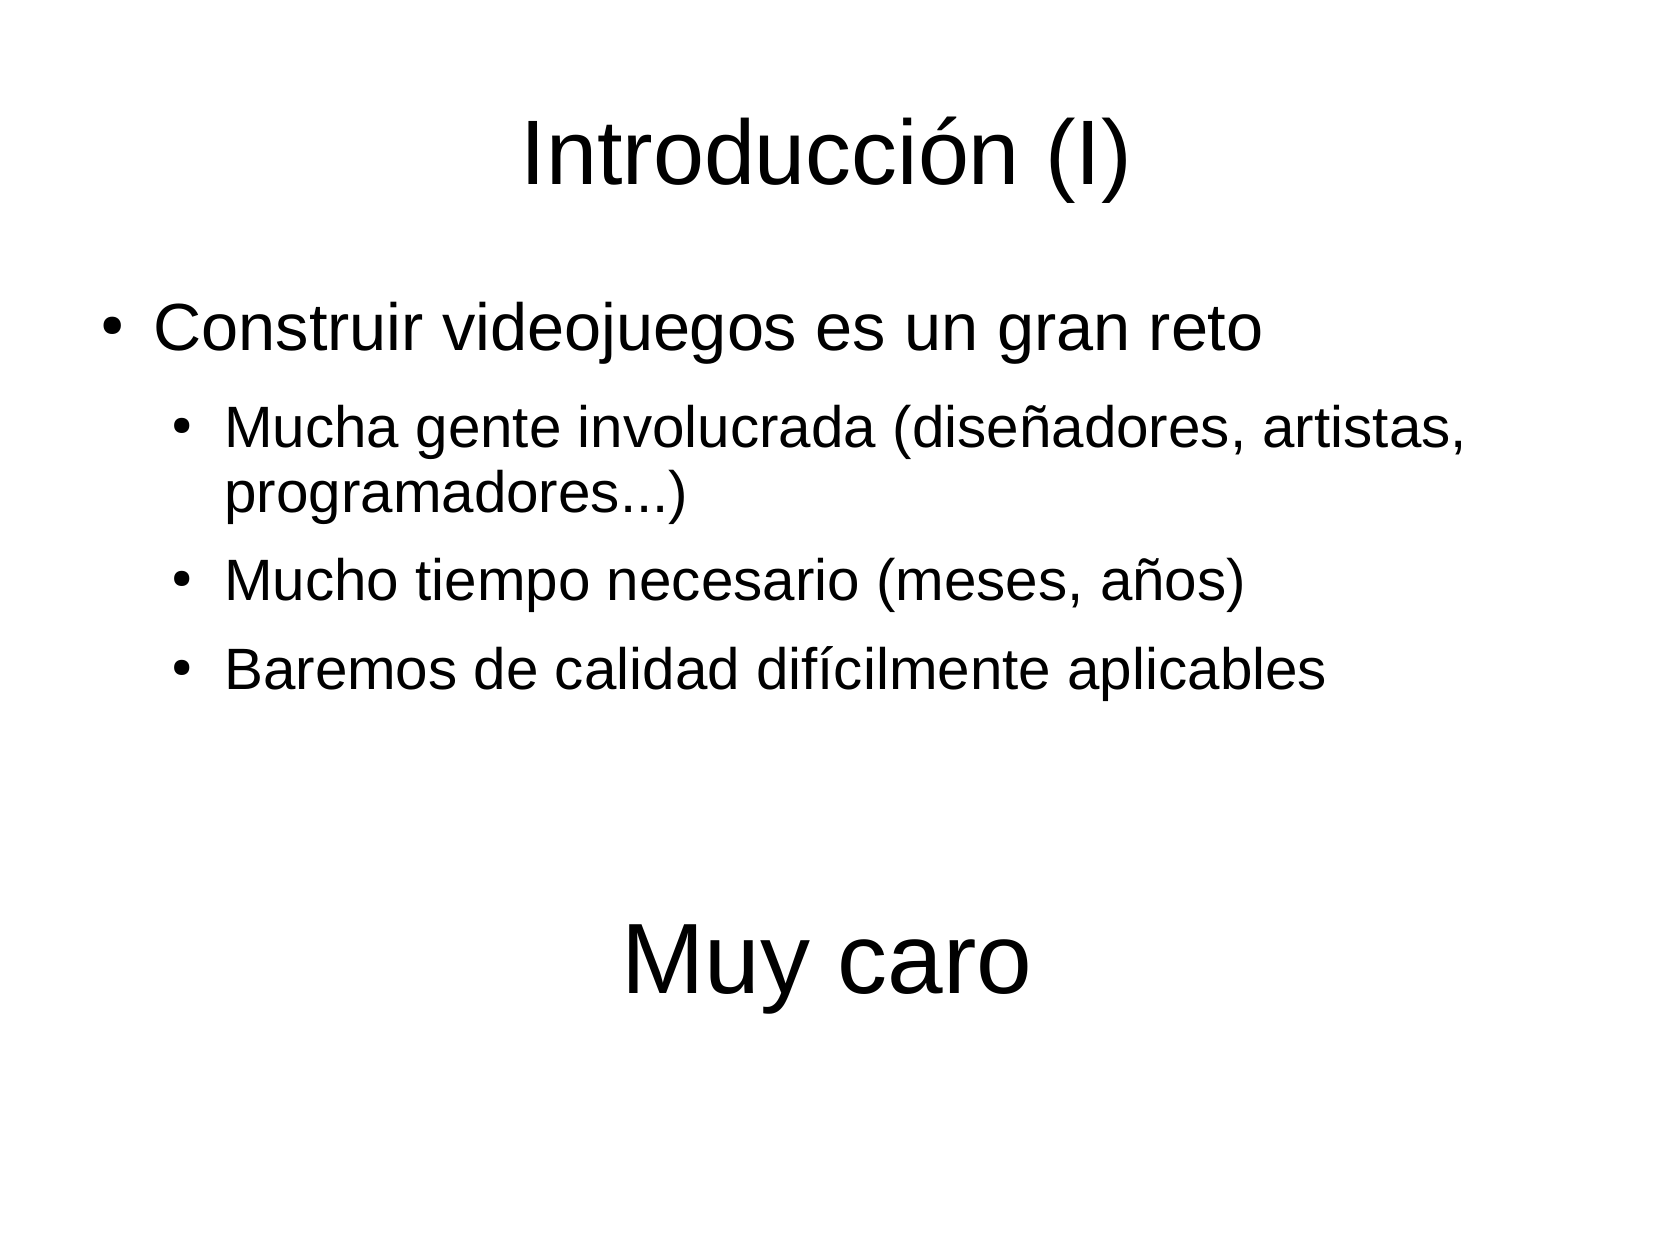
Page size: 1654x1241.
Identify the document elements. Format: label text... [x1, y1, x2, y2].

list Construir videojuegos es un gran reto Mucha gente involucrada (diseñadores, artistas, programadores...) Mucho tiempo necesario (meses, años) Baremos de calidad difícilmente aplicables Muy caro [82, 290, 1571, 1094]
title Introducción (I) [82, 49, 1571, 257]
